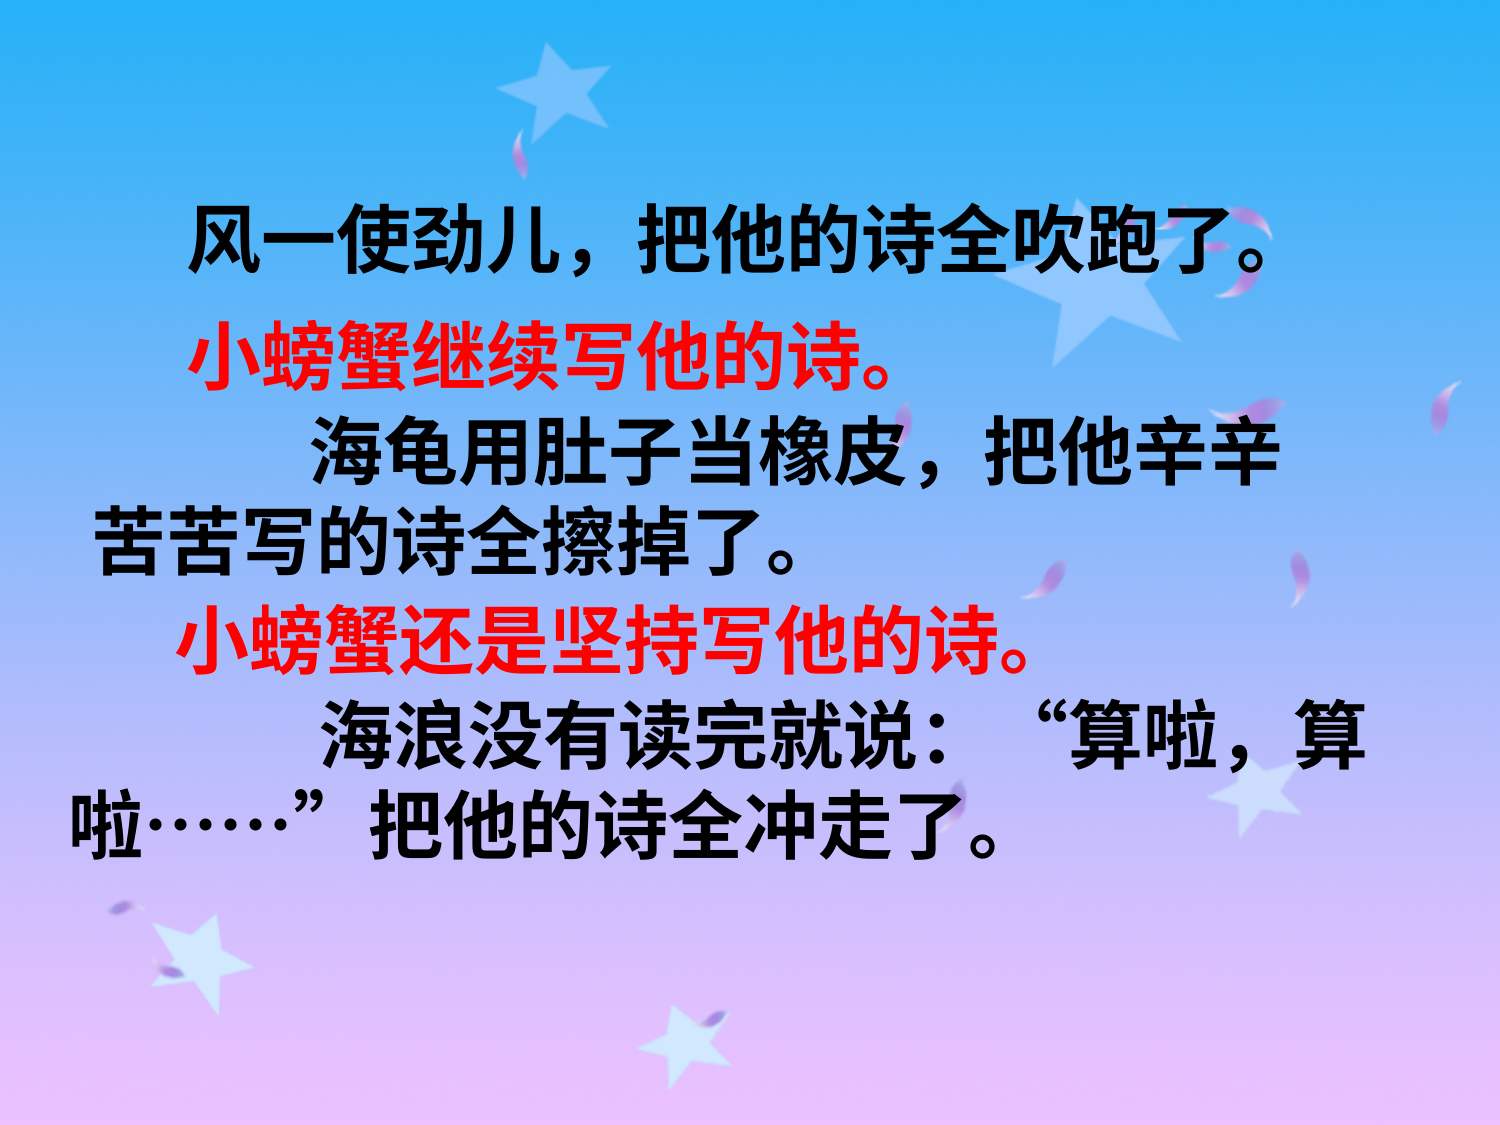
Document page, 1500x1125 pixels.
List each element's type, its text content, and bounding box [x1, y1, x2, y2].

text_box 海龟用肚子当橡皮，把他辛辛苦苦写的诗全擦掉了。 [76, 397, 1341, 593]
text_box 小螃蟹继续写他的诗。 [171, 302, 1270, 397]
text_box 小螃蟹还是坚持写他的诗。 [159, 586, 1282, 680]
text_box 海浪没有读完就说：“算啦，算啦……”把他的诗全冲走了。 [53, 680, 1453, 877]
text_box 风一使劲儿，把他的诗全吹跑了。 [171, 184, 1459, 290]
